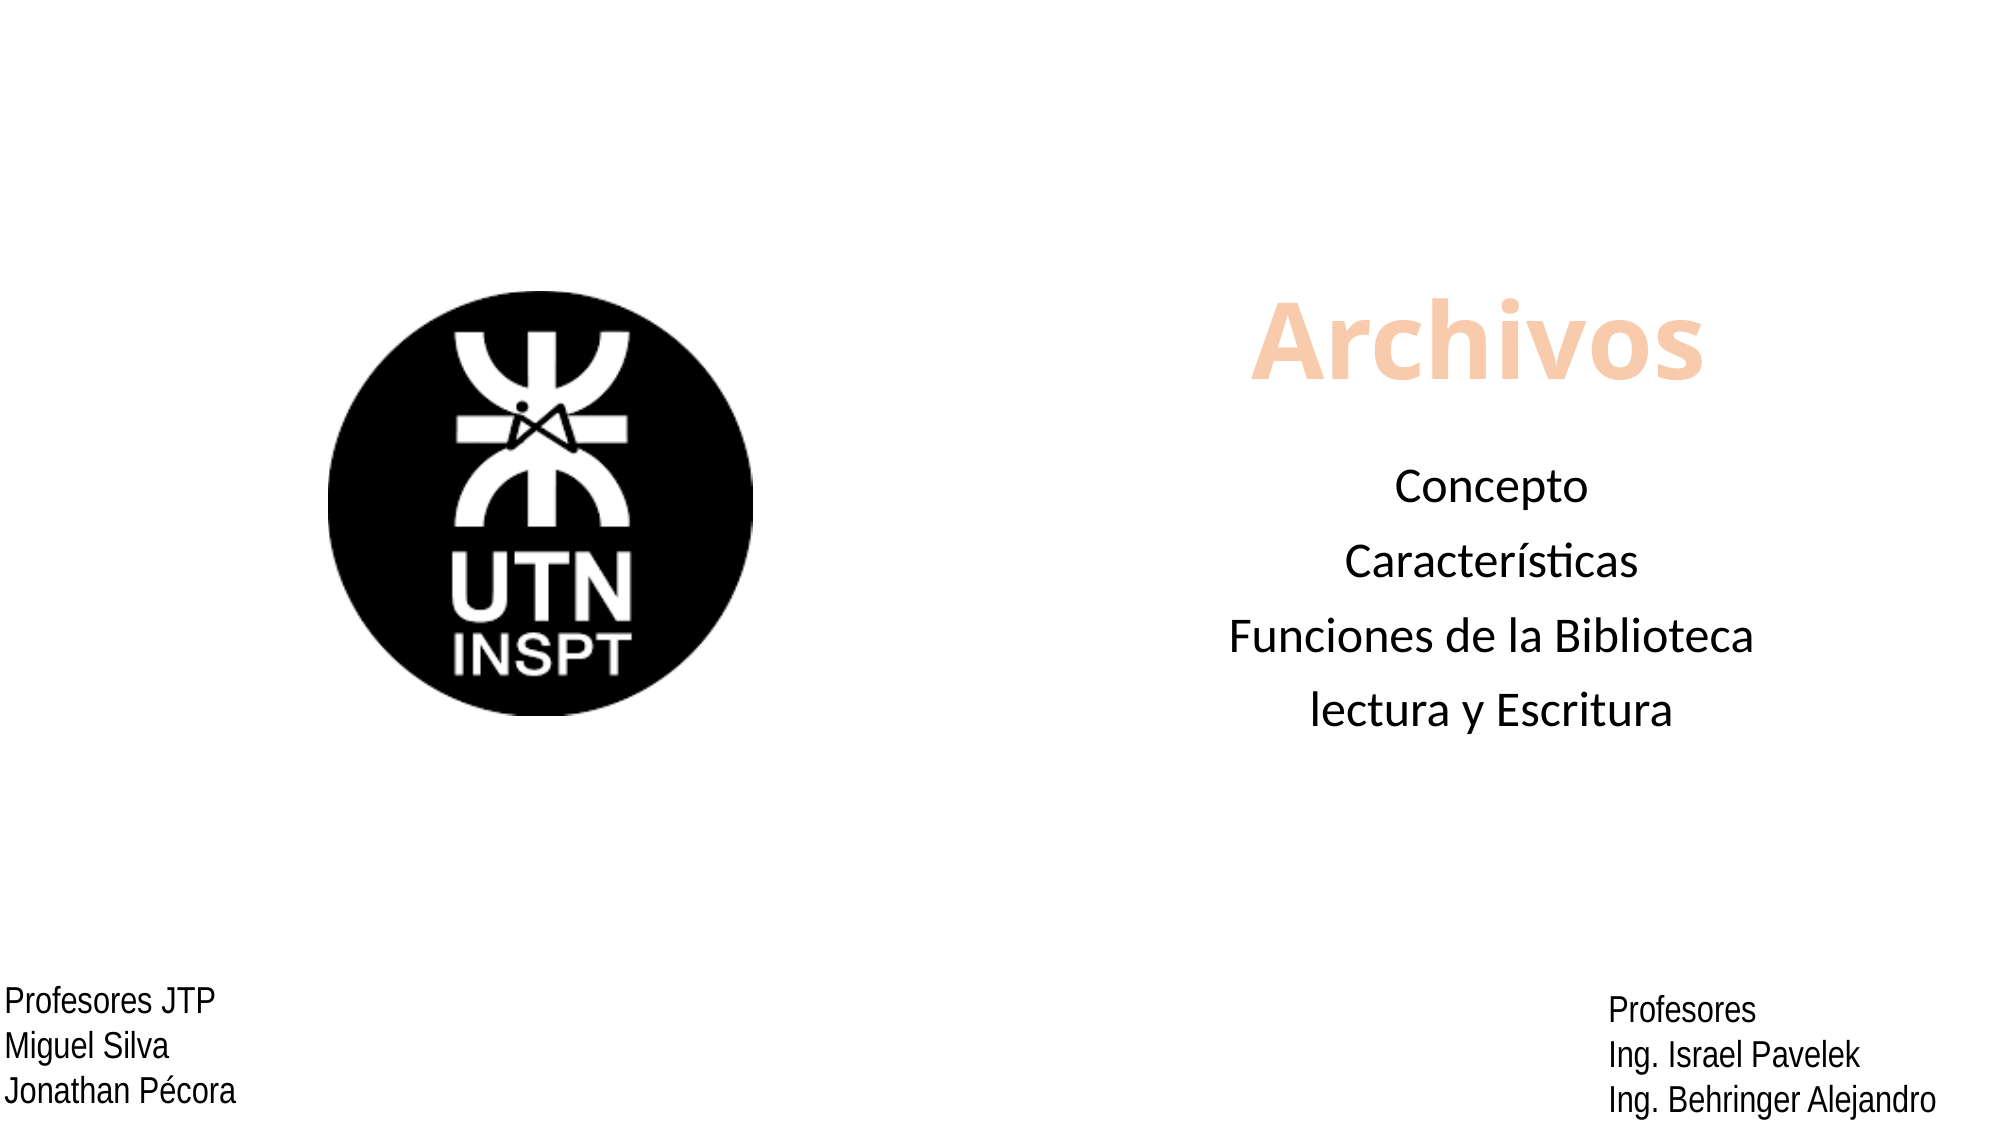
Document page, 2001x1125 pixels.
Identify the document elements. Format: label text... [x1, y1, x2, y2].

text_box Profesores JTP Miguel Silva Jonathan Pécora [0, 968, 414, 1120]
title Archivos [1230, 256, 1727, 411]
picture [328, 291, 753, 716]
subtitle Concepto Características Funciones de la Biblioteca lectura y Escritura [1054, 451, 1930, 811]
text_box Profesores Ing. Israel Pavelek Ing. Behringer Alejandro [1593, 977, 2000, 1125]
